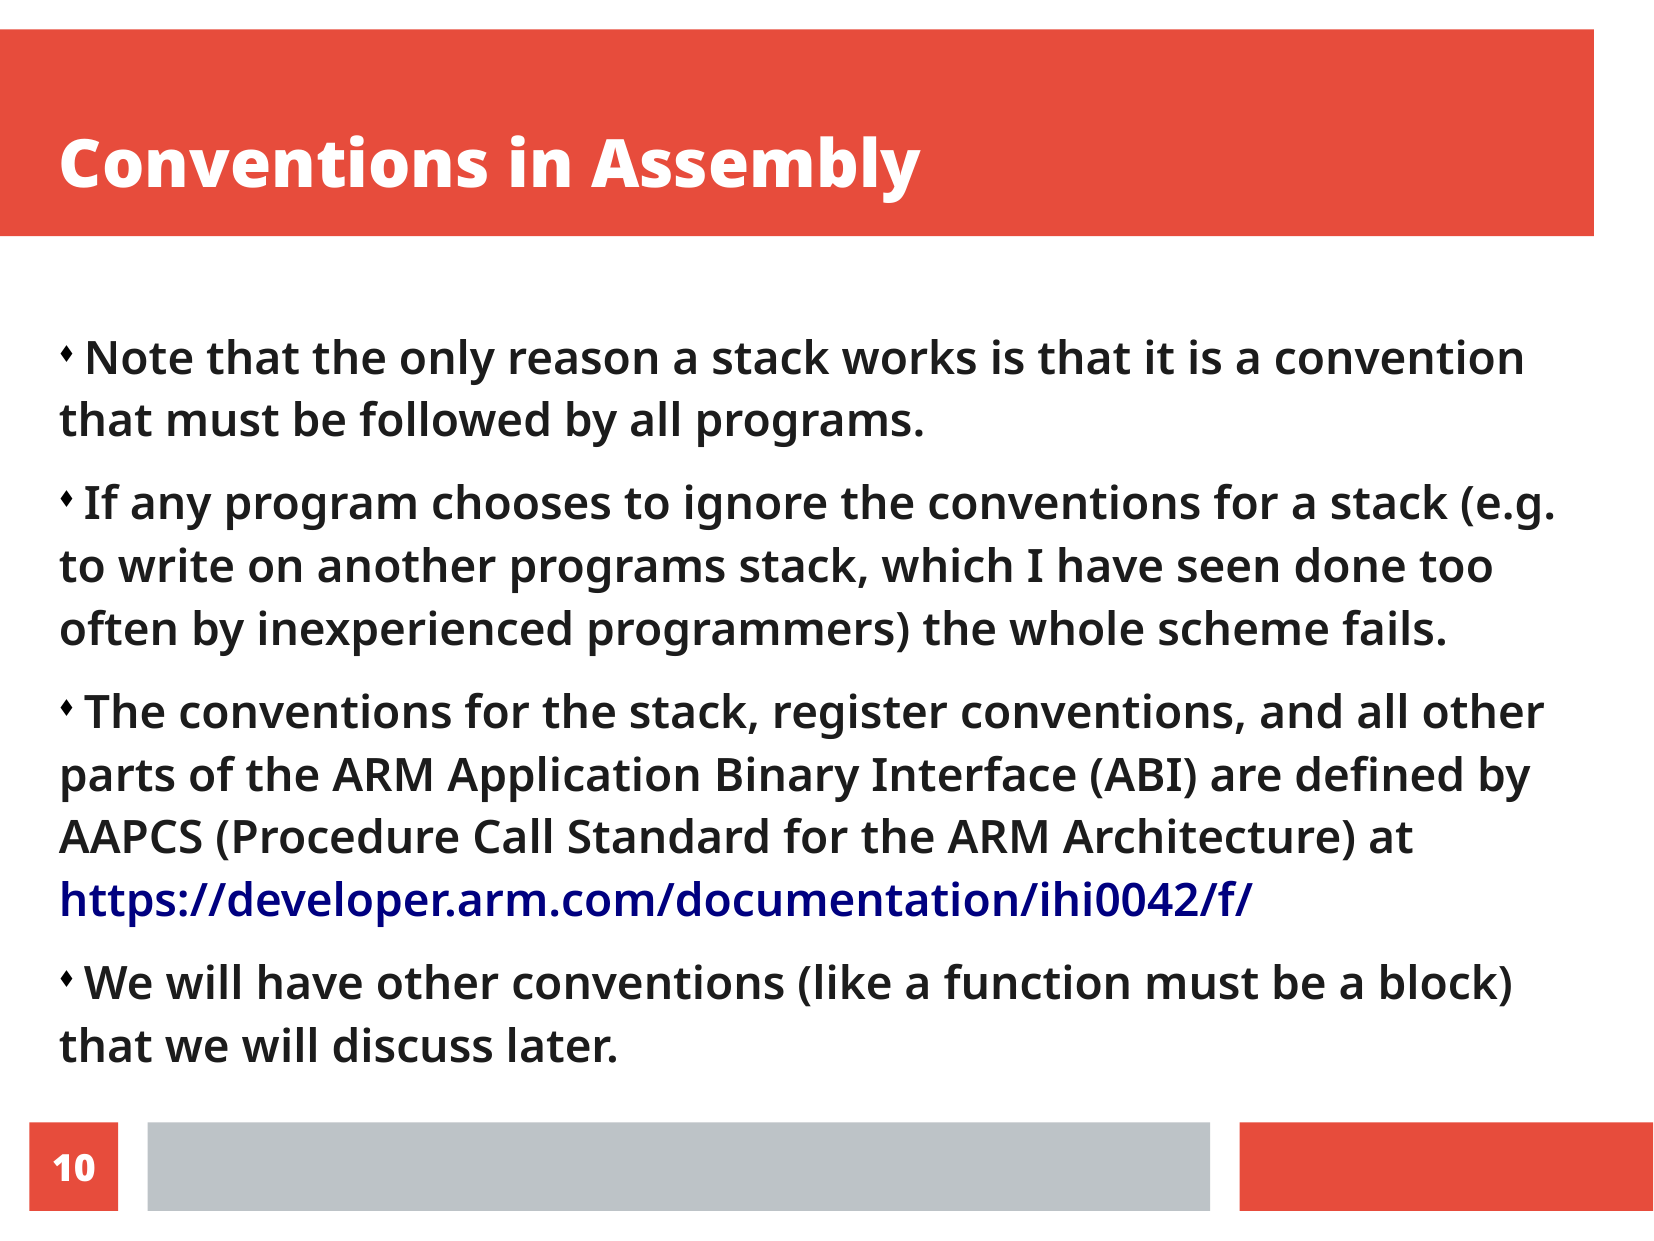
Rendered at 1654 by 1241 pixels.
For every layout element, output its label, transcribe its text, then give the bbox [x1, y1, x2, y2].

list Note that the only reason a stack works is that it is a convention that must be followed by all programs. If any program chooses to ignore the conventions for a stack (e.g. to write on another programs stack, which I have seen done too often by inexperienced programmers) the whole scheme fails. The conventions for the stack, register conventions, and all other parts of the ARM Application Binary Interface (ABI) are defined by AAPCS (Procedure Call Standard for the ARM Architecture) at https://developer.arm.com/documentation/ihi0042/f/ We will have other conventions (like a function must be a block) that we will discuss later. [58, 324, 1565, 1093]
title Conventions in Assembly [58, 59, 1594, 207]
